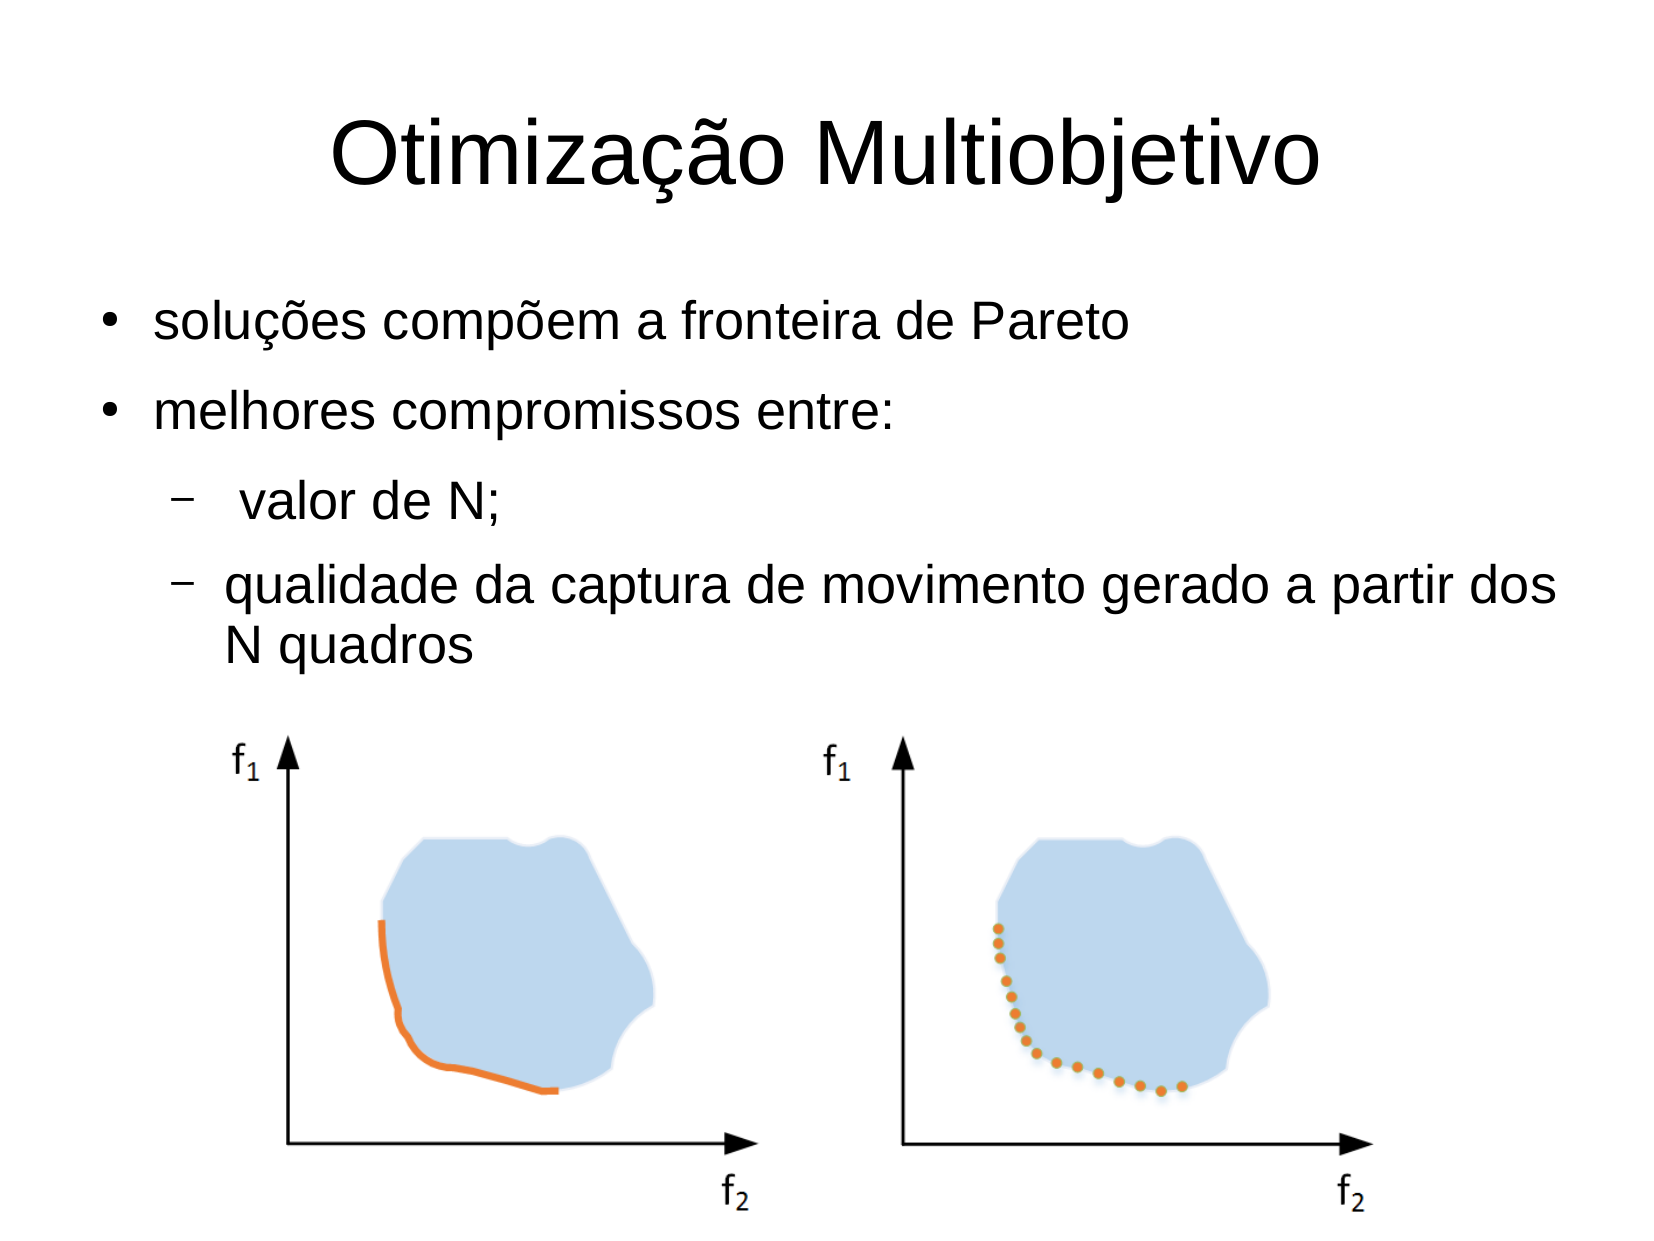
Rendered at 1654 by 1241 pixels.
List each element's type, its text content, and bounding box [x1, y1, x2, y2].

list soluções compõem a fronteira de Pareto melhores compromissos entre: valor de N; qualidade da captura de movimento gerado a partir dos N quadros [82, 290, 1571, 1010]
title Otimização Multiobjetivo [82, 49, 1571, 257]
picture [208, 719, 1381, 1241]
